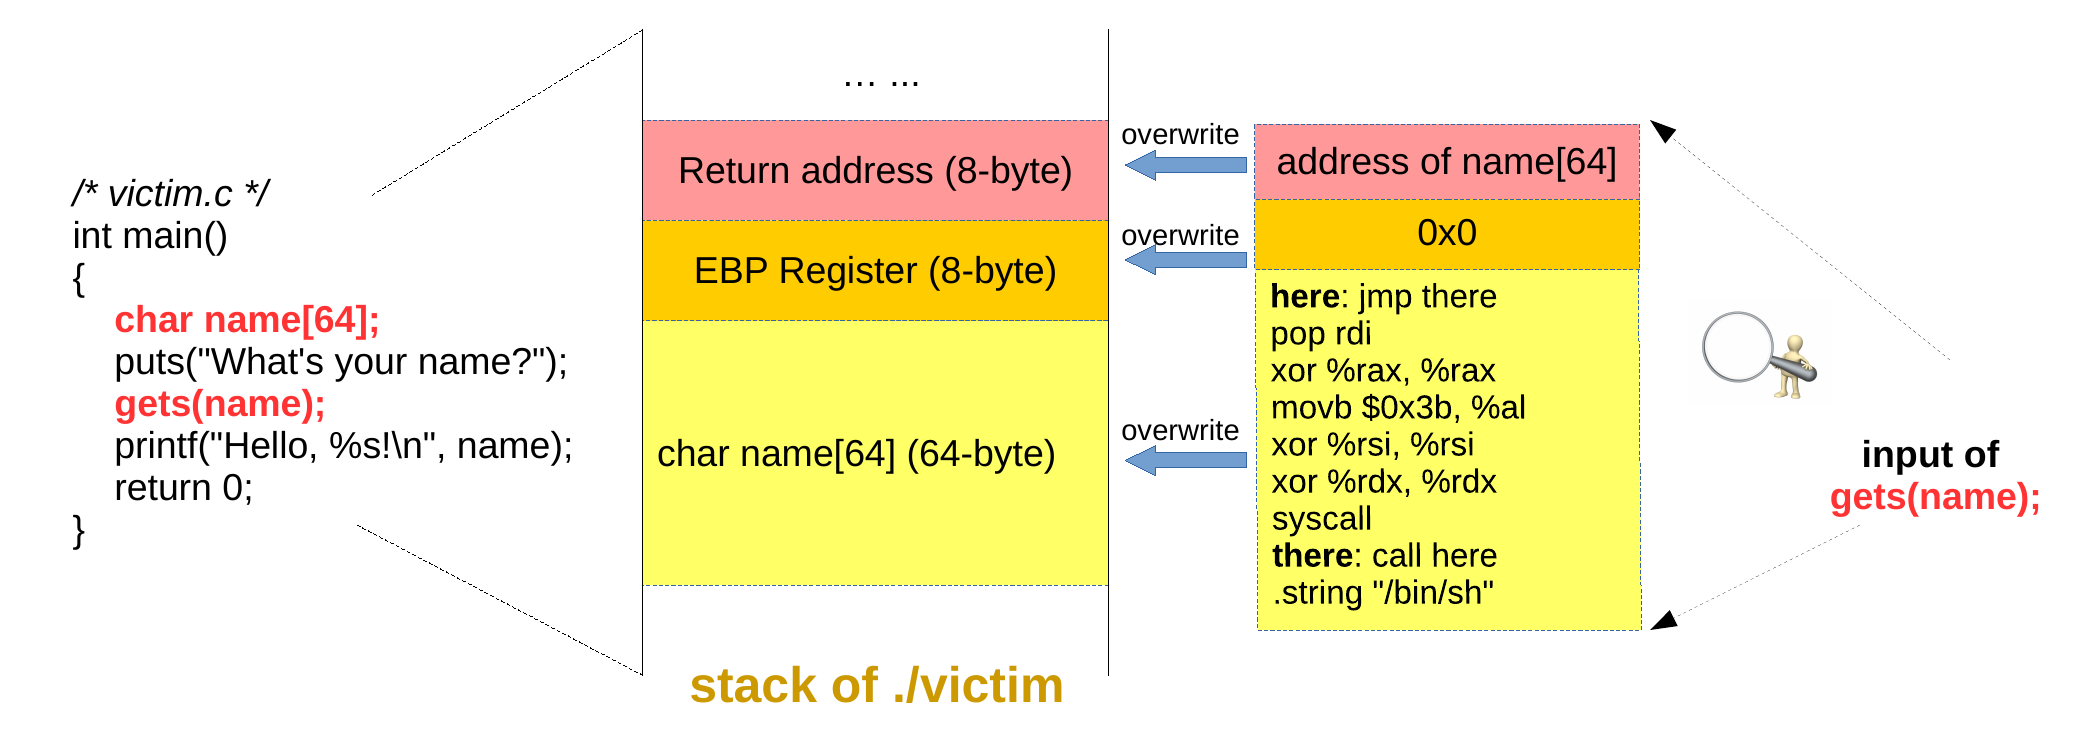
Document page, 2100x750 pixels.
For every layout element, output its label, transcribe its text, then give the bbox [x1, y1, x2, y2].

text_box /* victim.c */ int main() { char name[64]; puts("What's your name?"); gets(name); printf("Hello, %s!\n", name); return 0; } [57, 164, 628, 558]
text_box EBP Register (8-byte) [643, 220, 1108, 320]
text_box char name[64] (64-byte) [643, 320, 1108, 586]
text_box 0x0 [1254, 200, 1640, 270]
text_box overwrite [1106, 211, 1256, 259]
text_box address of name[64] [1254, 124, 1640, 200]
text_box input of gets(name); [1815, 426, 2057, 526]
text_box overwrite [1106, 406, 1256, 454]
text_box here: jmp there pop rdi xor %rax, %rax movb $0x3b, %al xor %rsi, %rsi xor %rdx, %rdx syscall there: call here .string "/bin/sh" [1255, 270, 1642, 631]
text_box Return address (8-byte) [643, 120, 1108, 220]
text_box [1125, 259, 1247, 275]
text_box [1125, 159, 1247, 181]
text_box overwrite [1106, 110, 1256, 159]
text_box … ... [826, 45, 936, 102]
text_box stack of ./victim [674, 649, 1081, 721]
text_box [1125, 454, 1247, 476]
picture [1687, 298, 1831, 406]
